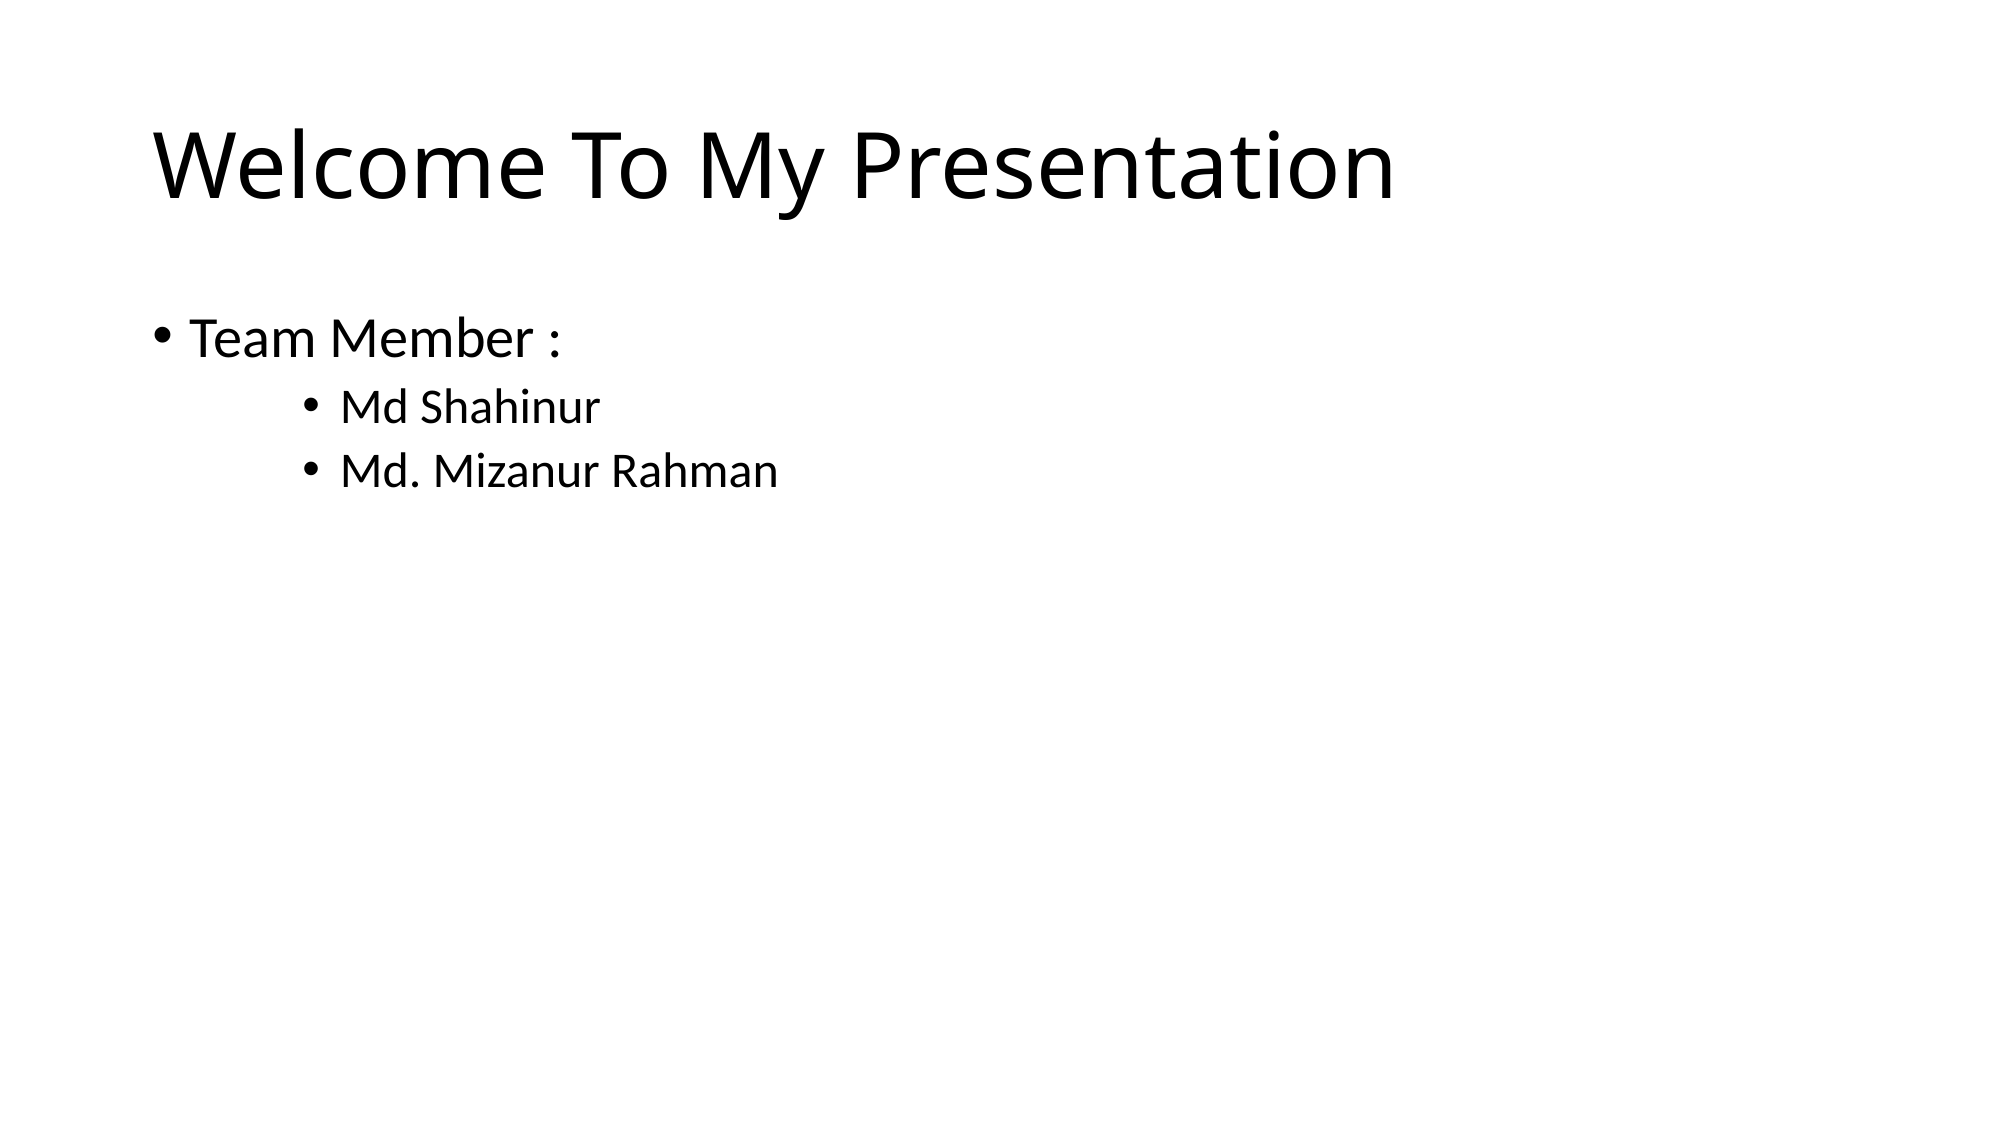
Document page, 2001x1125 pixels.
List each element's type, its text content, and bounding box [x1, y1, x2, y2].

list Team Member : Md Shahinur Md. Mizanur Rahman [137, 299, 1863, 1014]
title Welcome To My Presentation [137, 59, 1863, 278]
